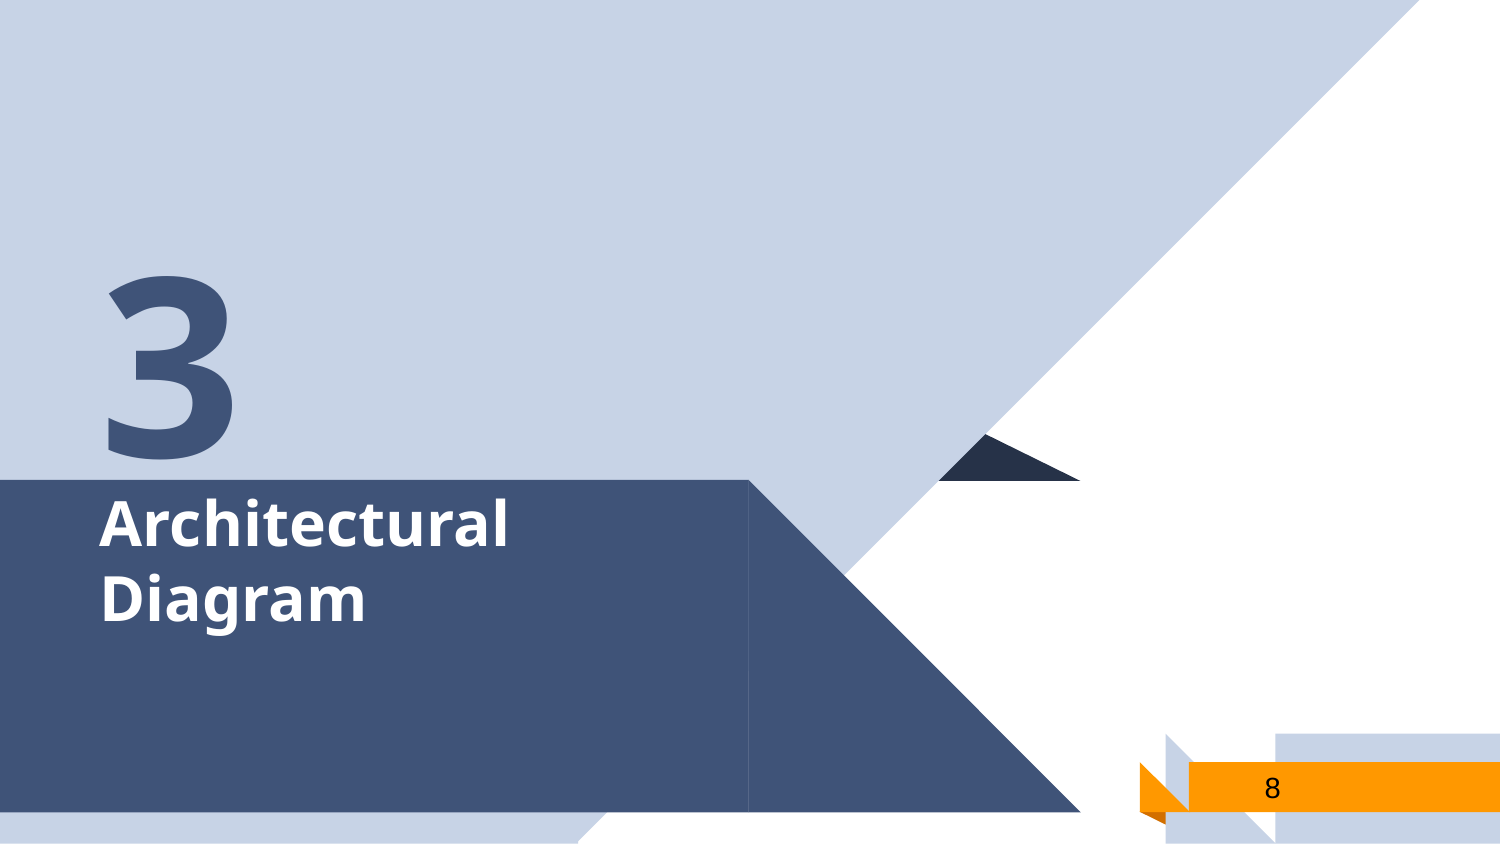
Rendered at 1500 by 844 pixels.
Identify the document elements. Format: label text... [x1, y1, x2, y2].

text_box 3 [84, 8, 443, 523]
title Architectural Diagram [84, 543, 773, 649]
slide_number <number> [1249, 760, 1494, 813]
